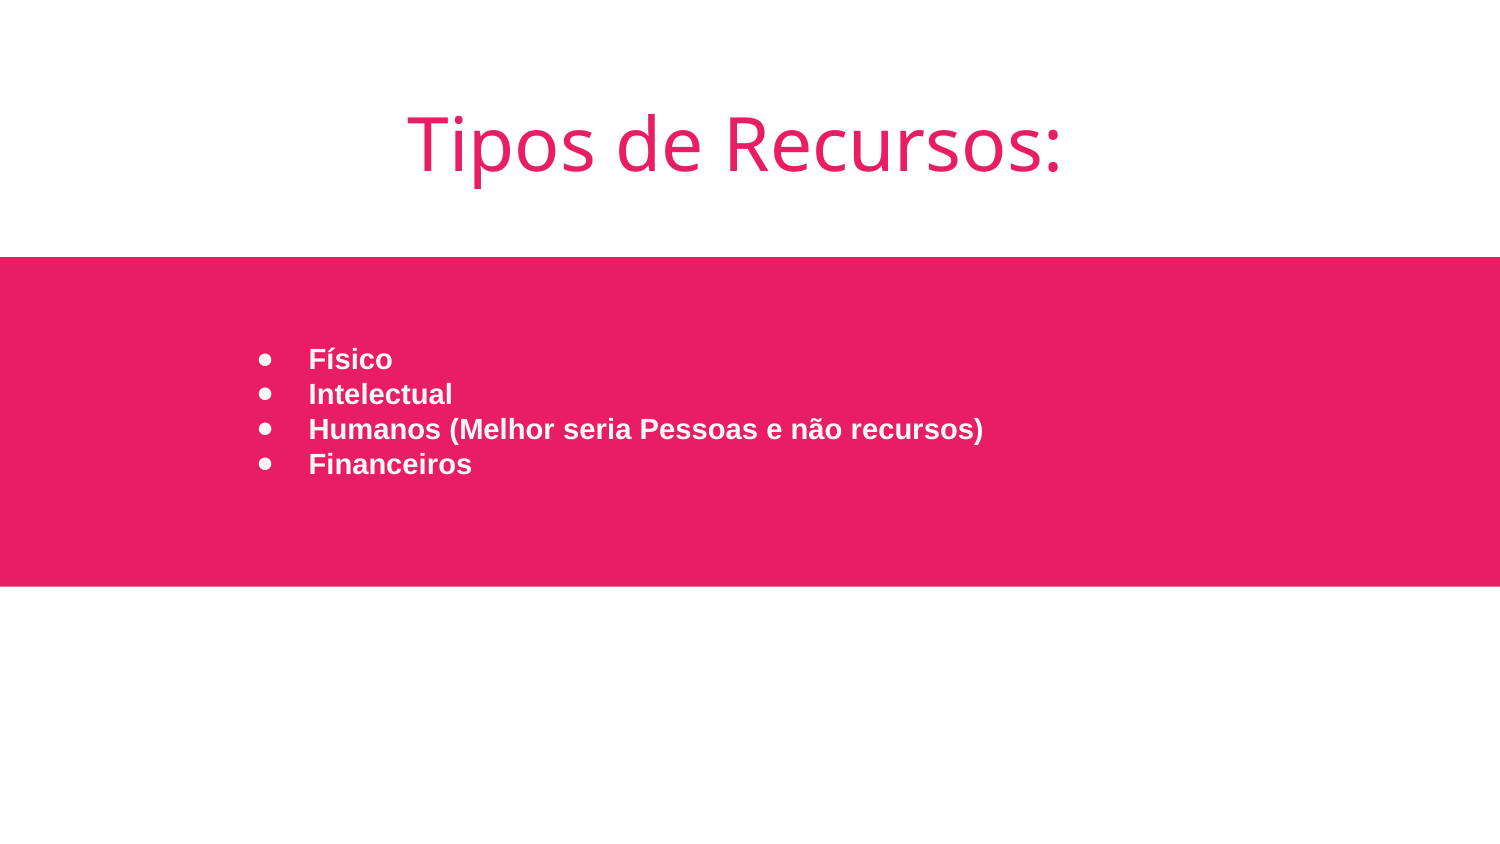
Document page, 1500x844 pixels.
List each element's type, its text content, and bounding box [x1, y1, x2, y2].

title Tipos de Recursos: [56, 17, 1415, 267]
text_box Físico Intelectual Humanos (Melhor seria Pessoas e não recursos) Financeiros [218, 325, 1253, 446]
